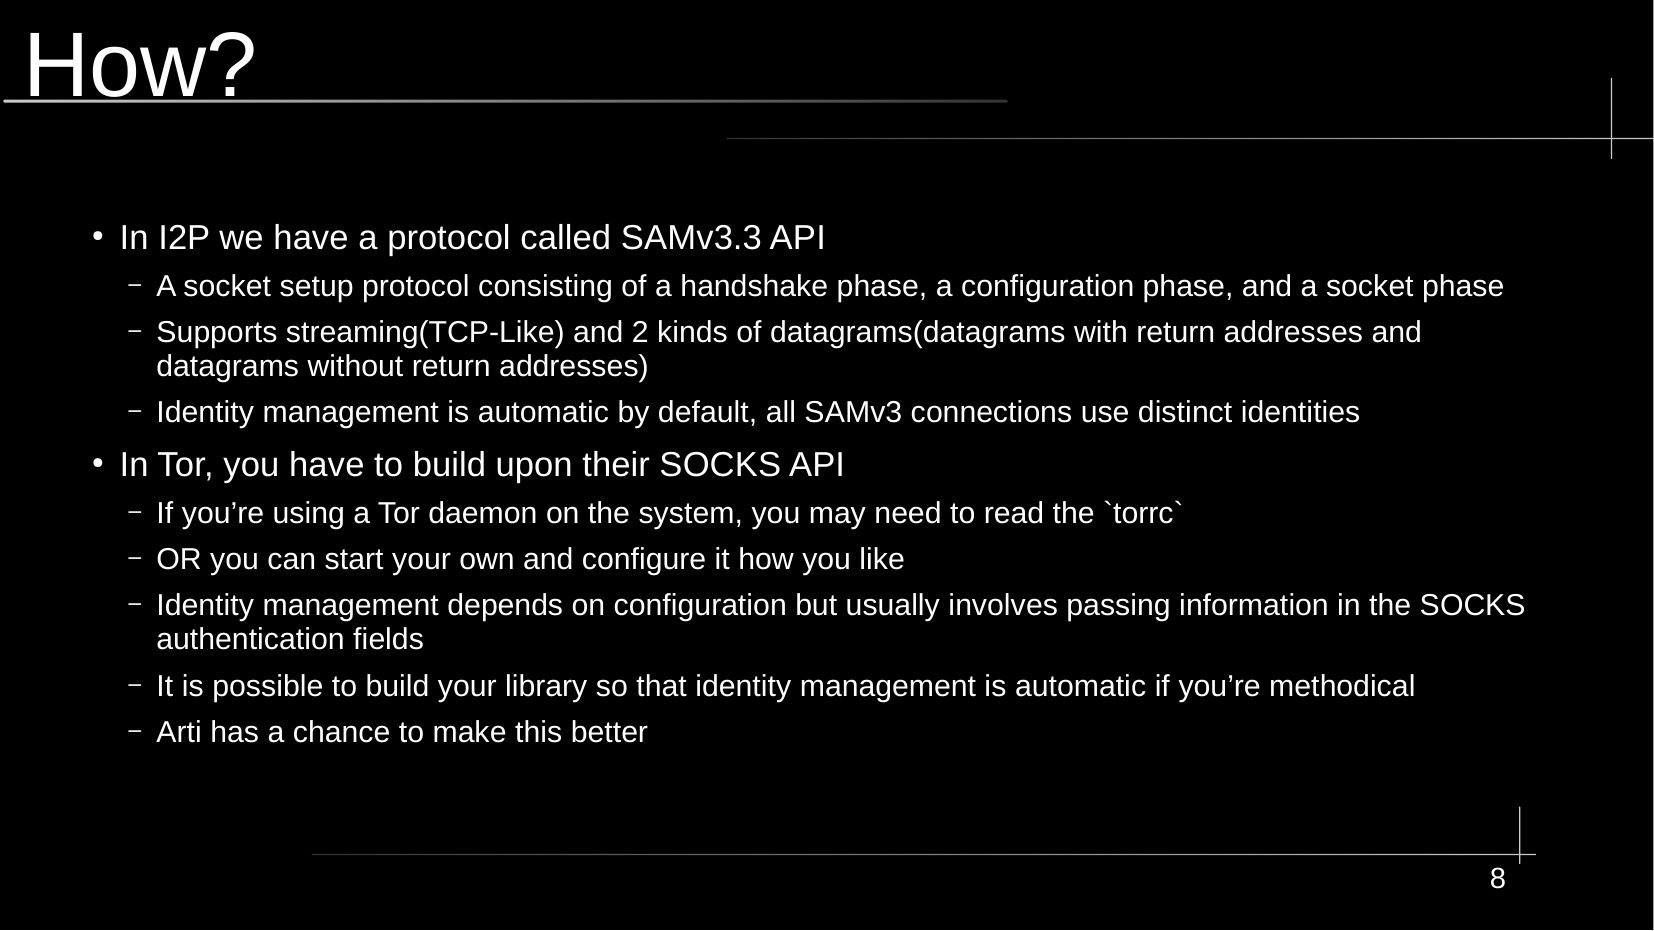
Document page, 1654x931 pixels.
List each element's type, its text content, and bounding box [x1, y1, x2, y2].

title How? [23, 11, 1589, 119]
list In I2P we have a protocol called SAMv3.3 API A socket setup protocol consisting of a handshake phase, a configuration phase, and a socket phase Supports streaming(TCP-Like) and 2 kinds of datagrams(datagrams with return addresses and datagrams without return addresses) Identity management is automatic by default, all SAMv3 connections use distinct identities In Tor, you have to build upon their SOCKS API If you’re using a Tor daemon on the system, you may need to read the `torrc` OR you can start your own and configure it how you like Identity management depends on configuration but usually involves passing information in the SOCKS authentication fields It is possible to build your library so that identity management is automatic if you’re methodical Arti has a chance to make this better [82, 217, 1571, 758]
